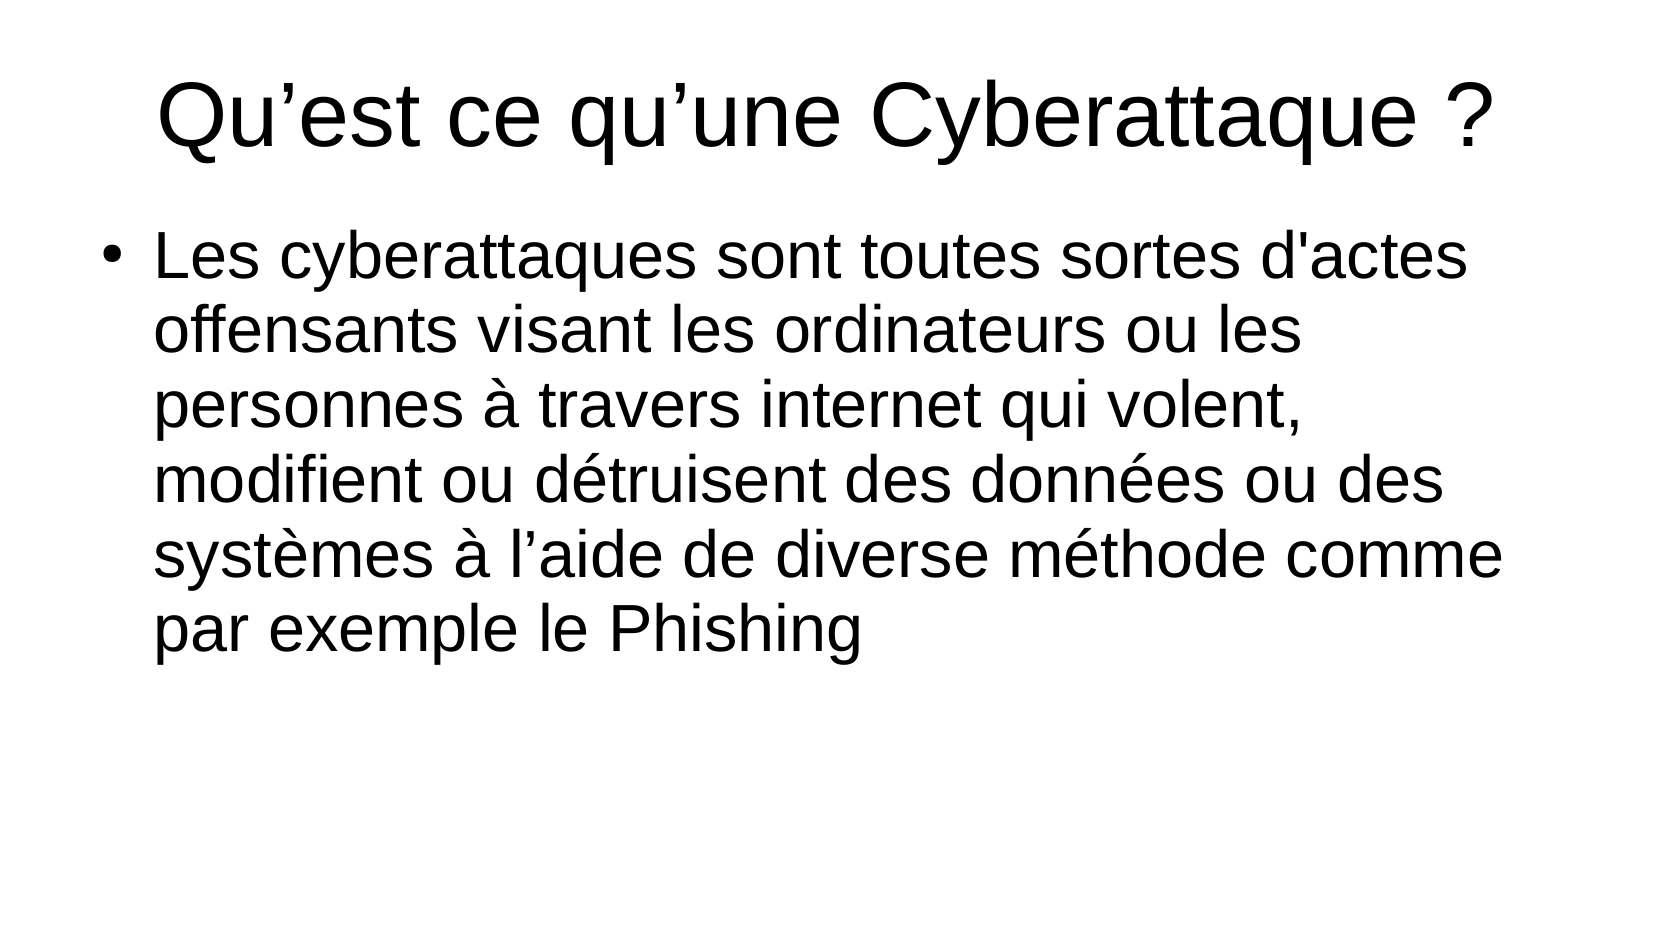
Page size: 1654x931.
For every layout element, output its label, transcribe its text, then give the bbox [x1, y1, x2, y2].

list Les cyberattaques sont toutes sortes d'actes offensants visant les ordinateurs ou les personnes à travers internet qui volent, modifient ou détruisent des données ou des systèmes à l’aide de diverse méthode comme par exemple le Phishing [82, 217, 1571, 758]
title Qu’est ce qu’une Cyberattaque ? [82, 37, 1571, 193]
